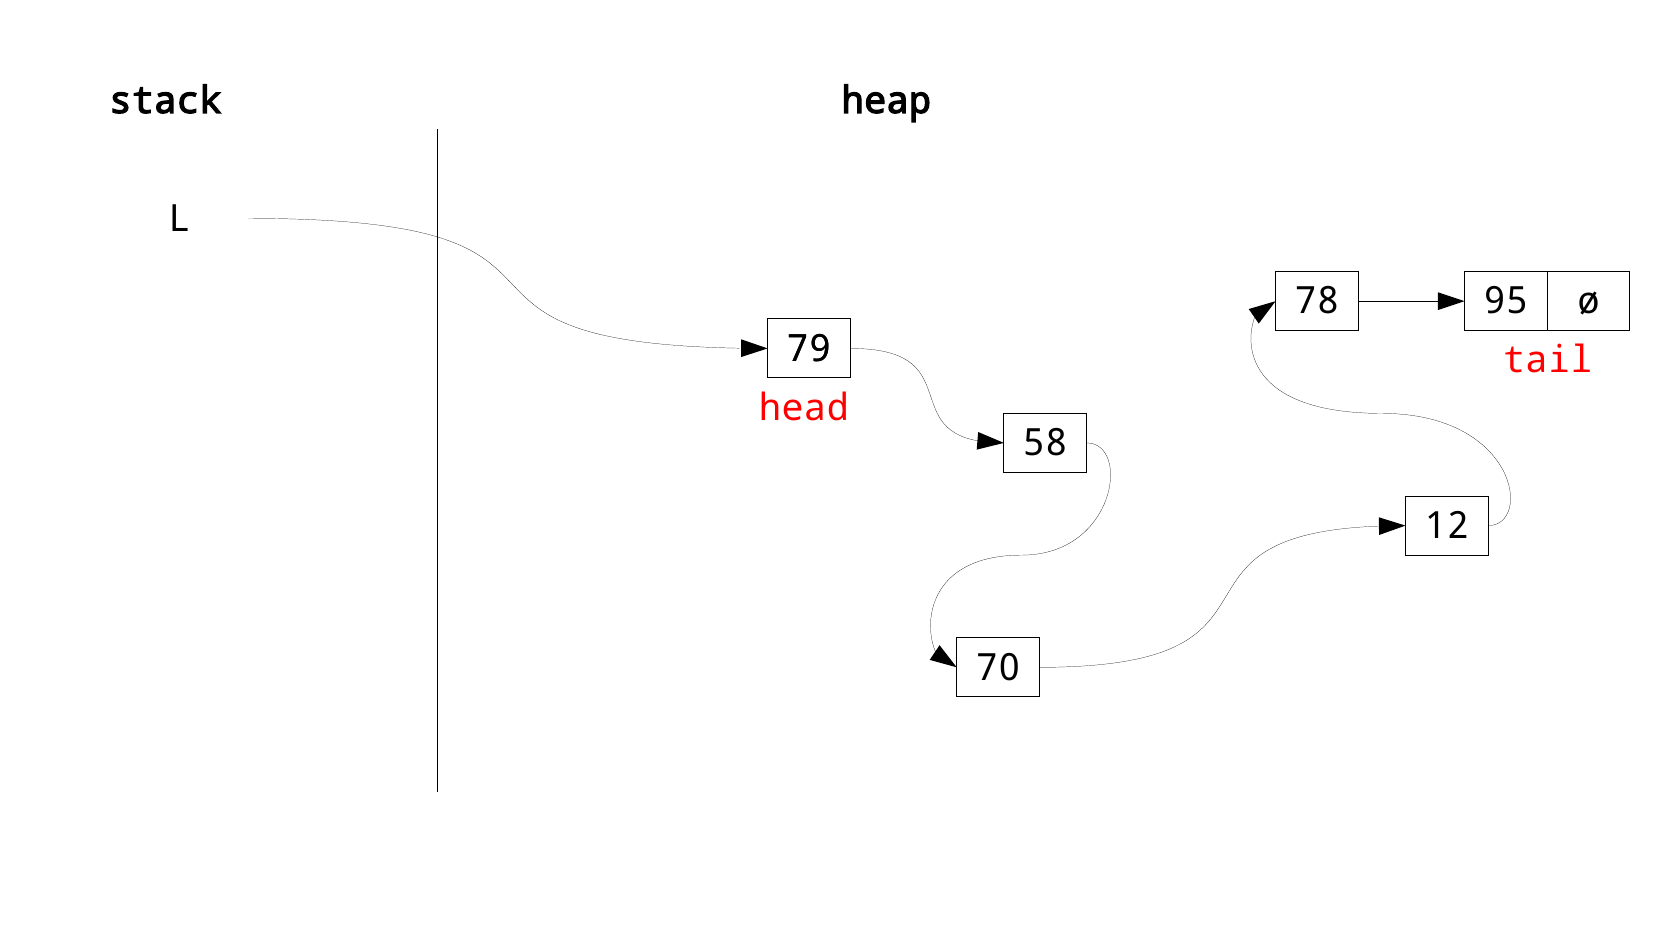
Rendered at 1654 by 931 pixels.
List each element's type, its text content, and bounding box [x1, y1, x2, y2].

text_box 12 [1405, 496, 1489, 556]
text_box 95 [1464, 271, 1547, 331]
text_box tail [1488, 330, 1619, 390]
text_box 58 [1003, 413, 1087, 473]
text_box 79 [767, 318, 851, 377]
text_box heap [826, 70, 1040, 130]
text_box 78 [1275, 271, 1359, 331]
text_box L [153, 188, 249, 248]
text_box stack [94, 70, 308, 130]
text_box ø [1547, 271, 1630, 331]
text_box head [744, 377, 875, 461]
text_box 70 [956, 637, 1040, 697]
